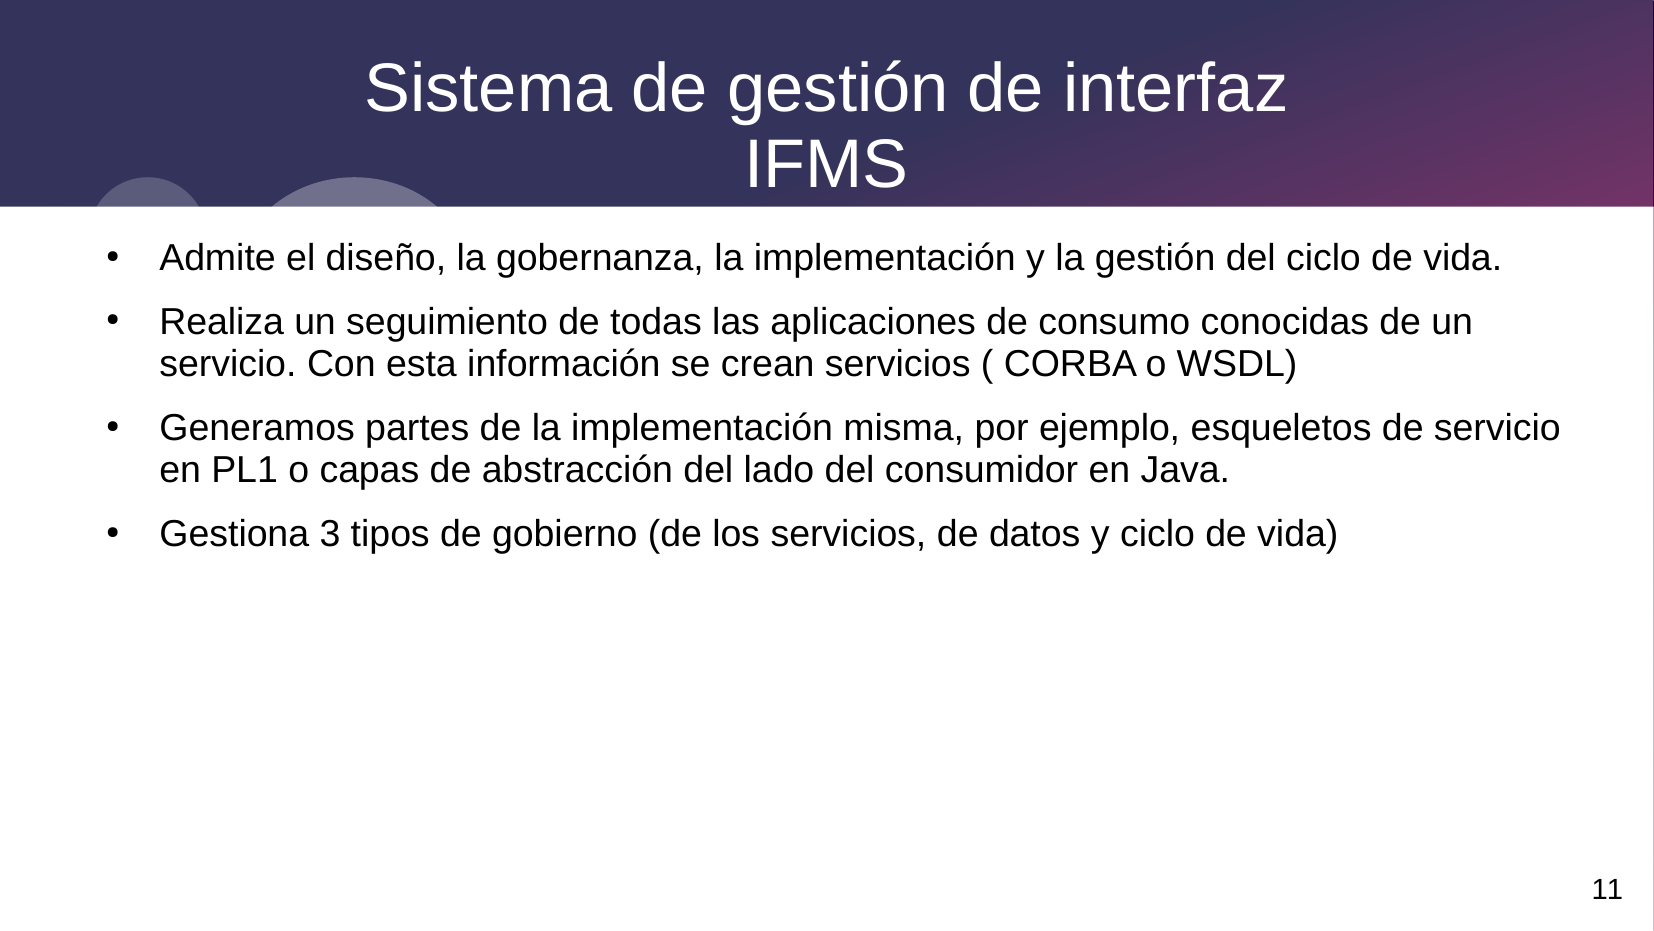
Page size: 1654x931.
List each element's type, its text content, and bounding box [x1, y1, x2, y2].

list Admite el diseño, la gobernanza, la implementación y la gestión del ciclo de vida. Realiza un seguimiento de todas las aplicaciones de consumo conocidas de un servicio. Con esta información se crean servicios ( CORBA o WSDL) Generamos partes de la implementación misma, por ejemplo, esqueletos de servicio en PL1 o capas de abstracción del lado del consumidor en Java. Gestiona 3 tipos de gobierno (de los servicios, de datos y ciclo de vida) [88, 236, 1565, 827]
title Sistema de gestión de interfaz IFMS [88, 44, 1565, 207]
